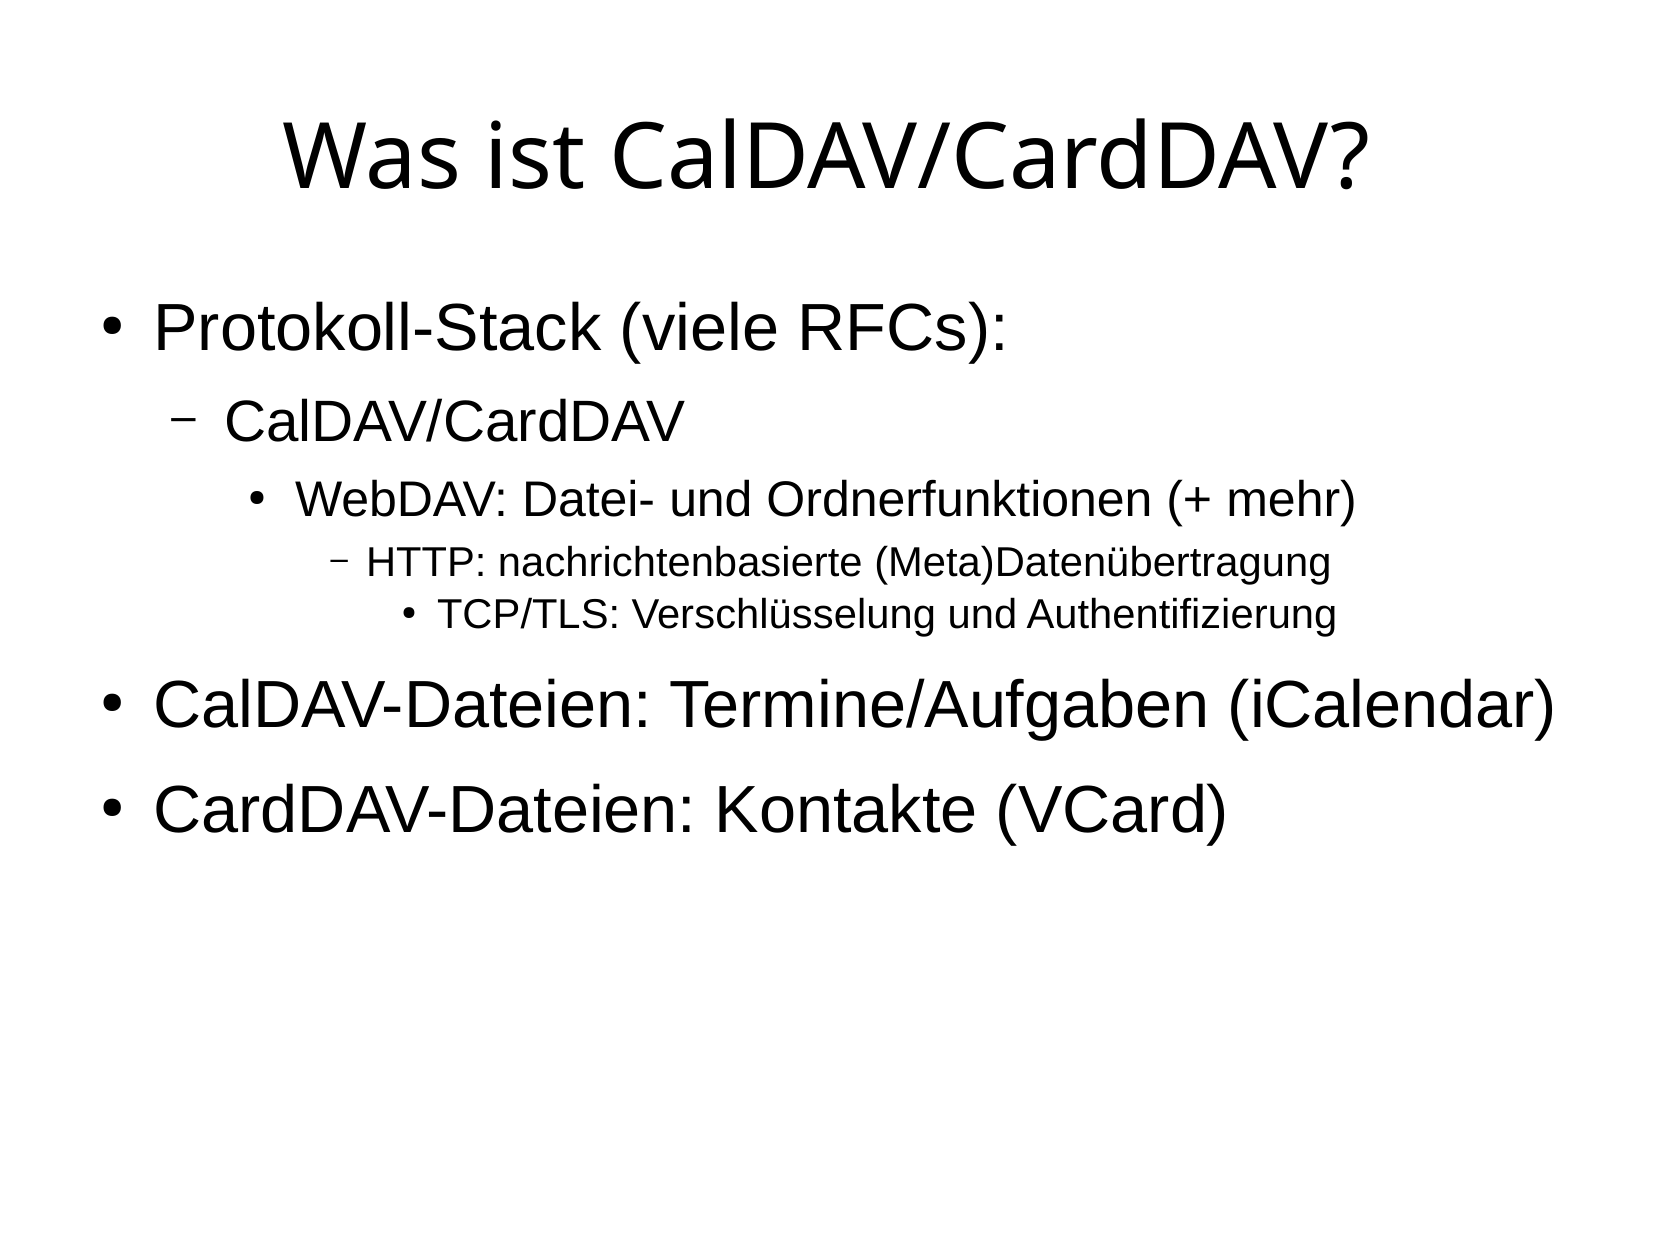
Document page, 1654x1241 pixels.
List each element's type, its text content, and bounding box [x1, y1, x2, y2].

list Protokoll-Stack (viele RFCs): CalDAV/CardDAV WebDAV: Datei- und Ordnerfunktionen (+ mehr) HTTP: nachrichtenbasierte (Meta)Datenübertragung TCP/TLS: Verschlüsselung und Authentifizierung CalDAV-Dateien: Termine/Aufgaben (iCalendar) CardDAV-Dateien: Kontakte (VCard) [82, 290, 1571, 1010]
title Was ist CalDAV/CardDAV? [82, 49, 1571, 257]
